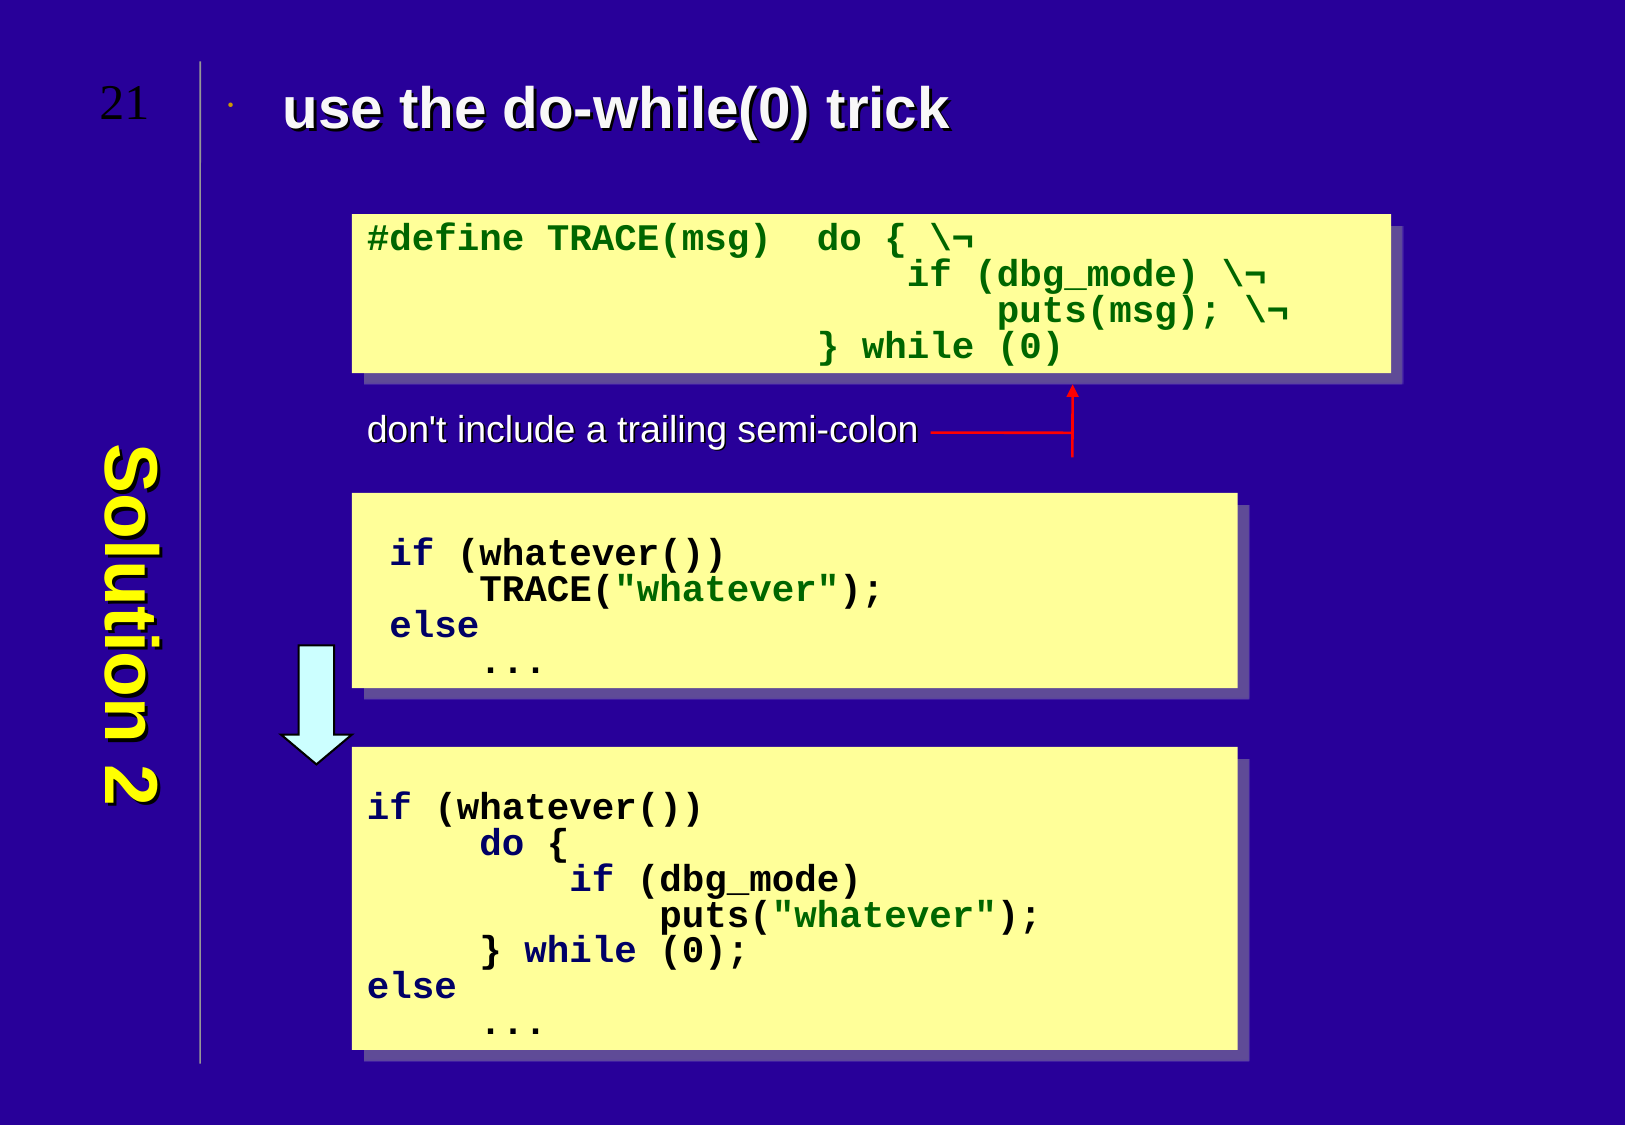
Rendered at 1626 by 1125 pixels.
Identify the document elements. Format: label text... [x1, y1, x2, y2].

text_box [280, 645, 352, 765]
title Solution 2 [50, 187, 188, 1063]
text_box #define TRACE(msg) do { \¬ if (dbg_mode) \¬ puts(msg); \¬ } while (0) [351, 214, 1392, 374]
text_box if (whatever()) TRACE("whatever"); else ... [351, 492, 1238, 689]
text_box if (whatever()) do { if (dbg_mode) puts("whatever"); } while (0); else ... [351, 746, 1238, 1050]
text_box don't include a trailing semi-colon [351, 397, 966, 458]
list use the do-while(0) trick [212, 62, 1550, 1063]
